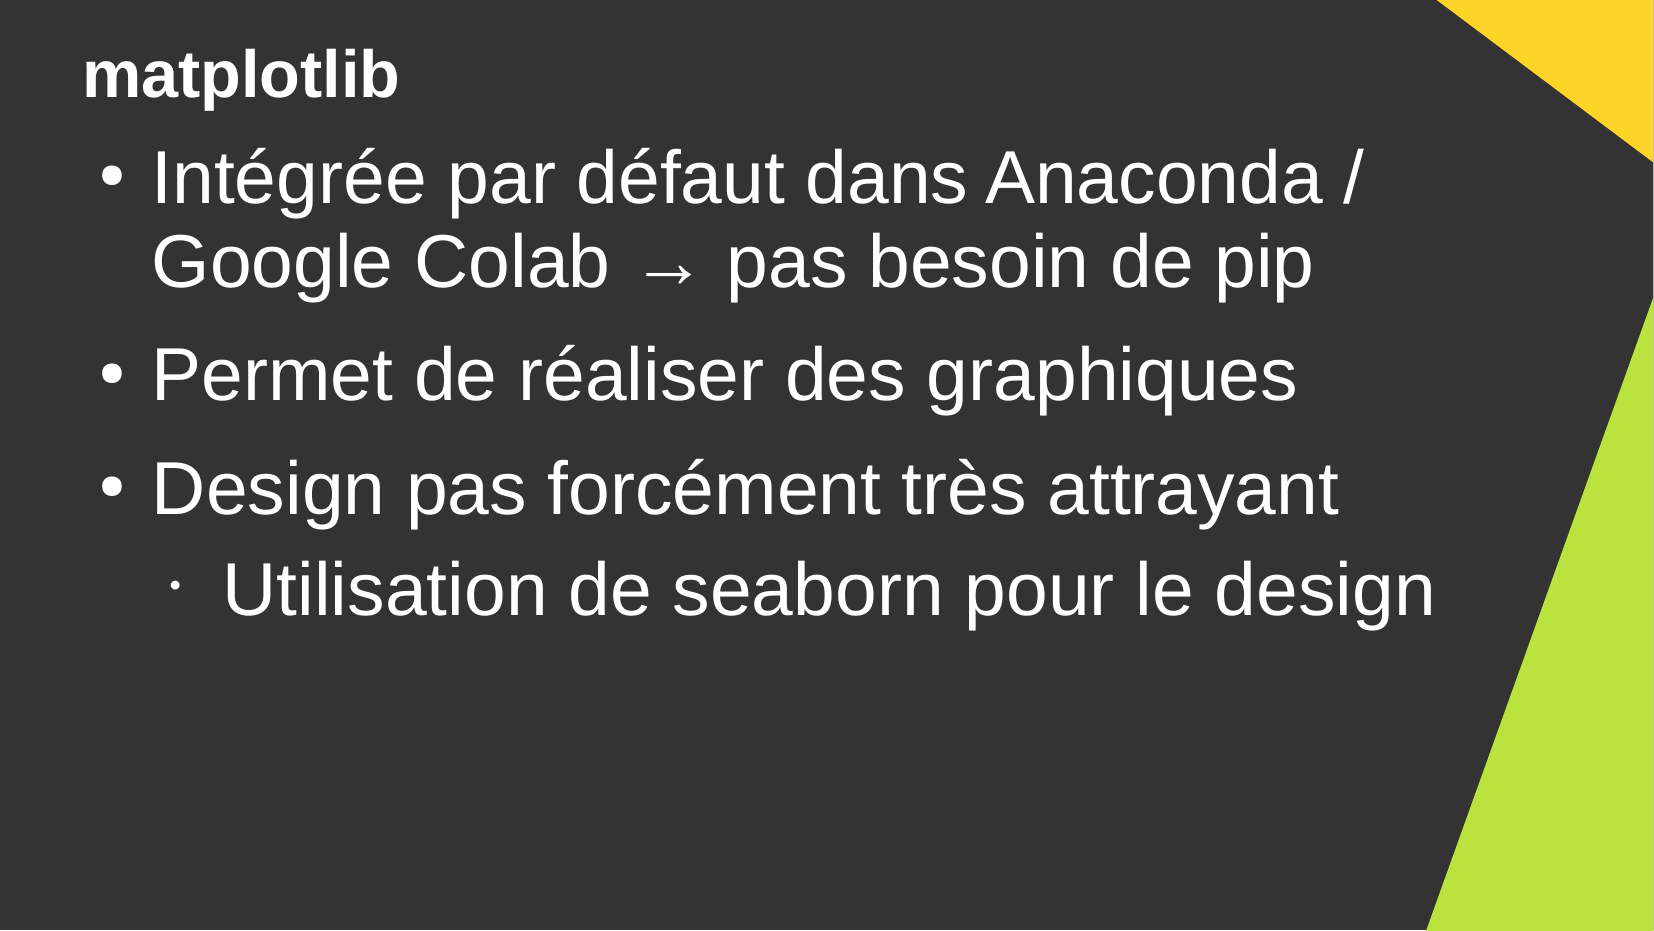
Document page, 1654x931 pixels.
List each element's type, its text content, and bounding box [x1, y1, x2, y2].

list Intégrée par défaut dans Anaconda / Google Colab → pas besoin de pip Permet de réaliser des graphiques Design pas forcément très attrayant Utilisation de seaborn pour le design [80, 135, 1560, 697]
title matplotlib [82, 37, 1571, 115]
text_box [1436, 0, 1654, 163]
text_box [1426, 295, 1654, 931]
